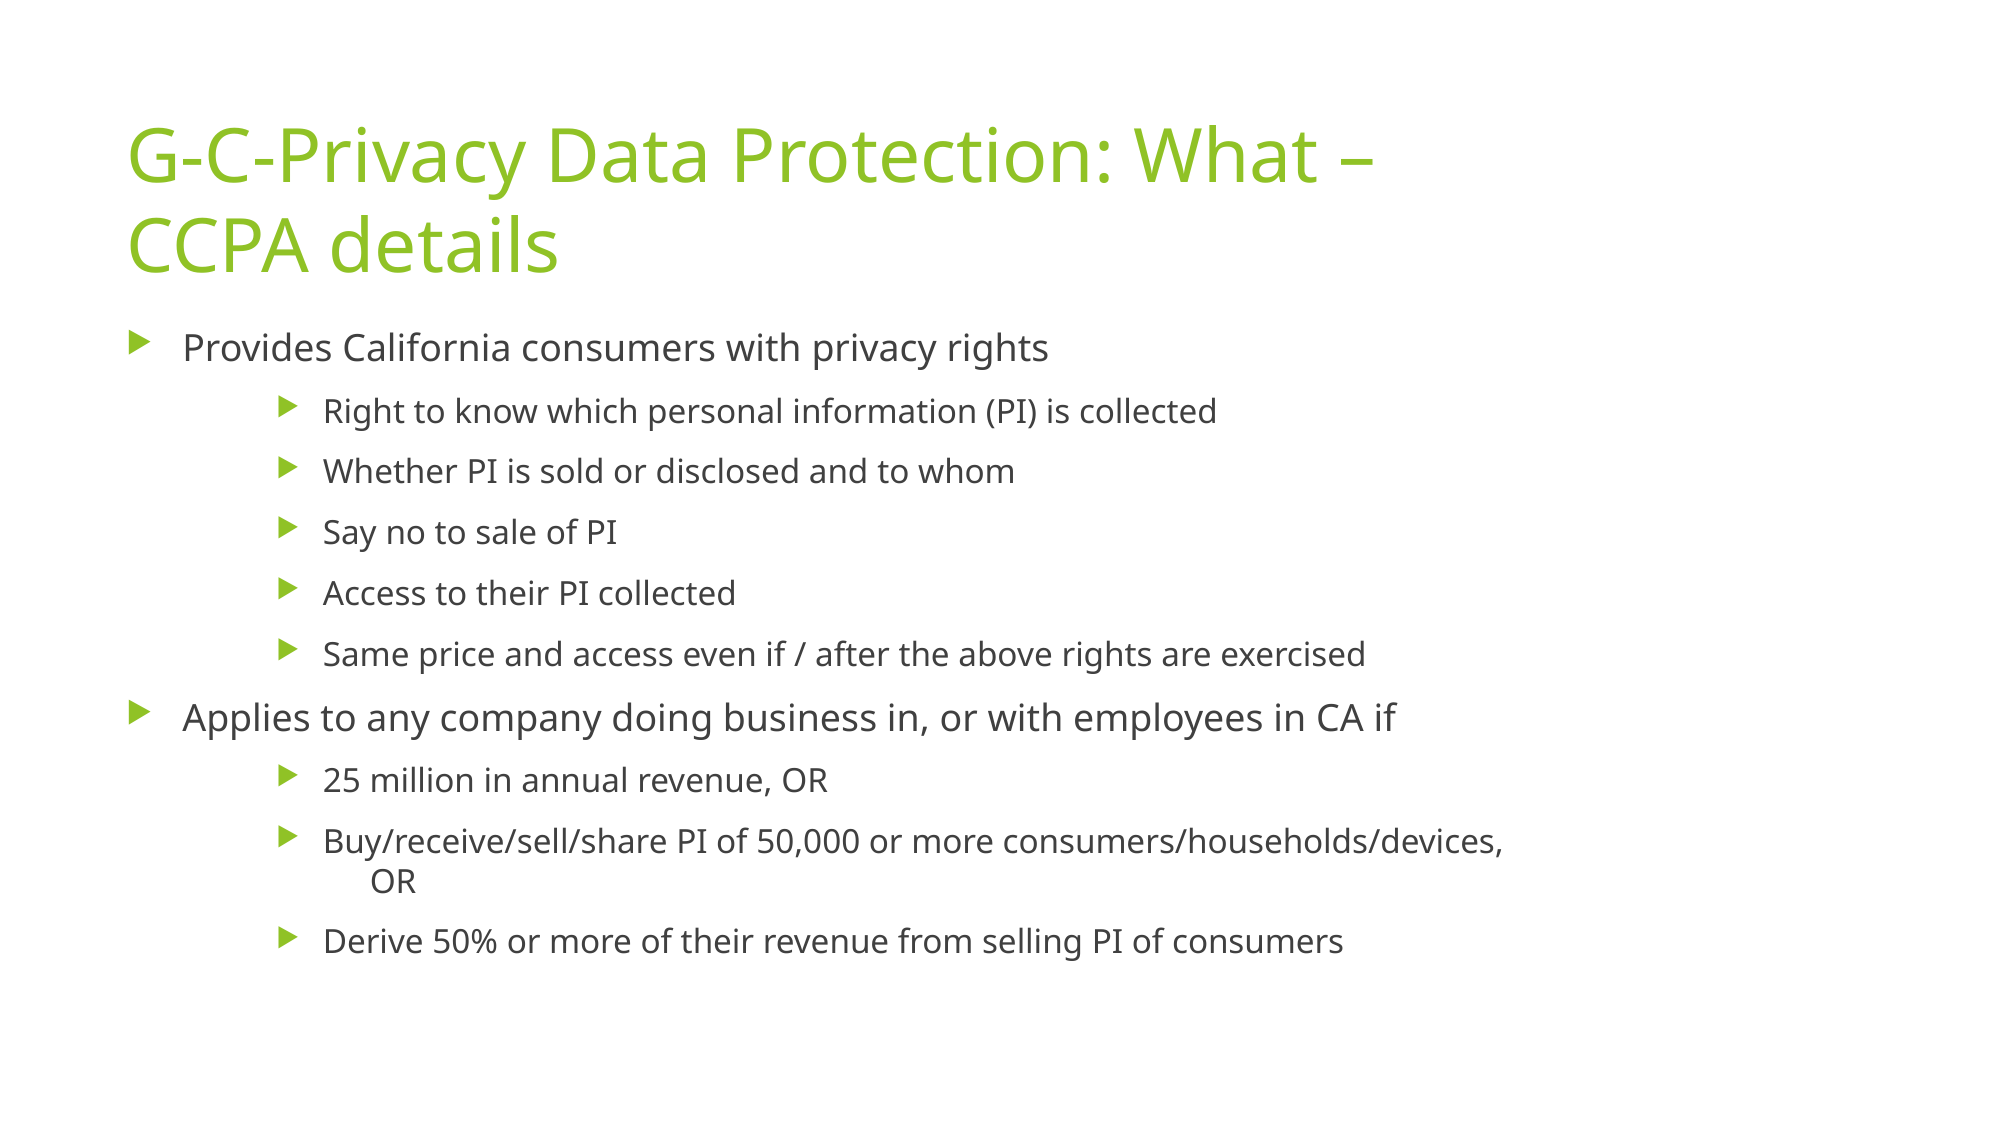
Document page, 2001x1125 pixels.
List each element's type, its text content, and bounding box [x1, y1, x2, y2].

list Provides California consumers with privacy rights Right to know which personal information (PI) is collected Whether PI is sold or disclosed and to whom Say no to sale of PI Access to their PI collected Same price and access even if / after the above rights are exercised Applies to any company doing business in, or with employees in CA if 25 million in annual revenue, OR Buy/receive/sell/share PI of 50,000 or more consumers/households/devices, OR Derive 50% or more of their revenue from selling PI of consumers [111, 316, 1522, 992]
title G-C-Privacy Data Protection: What – CCPA details [111, 99, 1522, 316]
